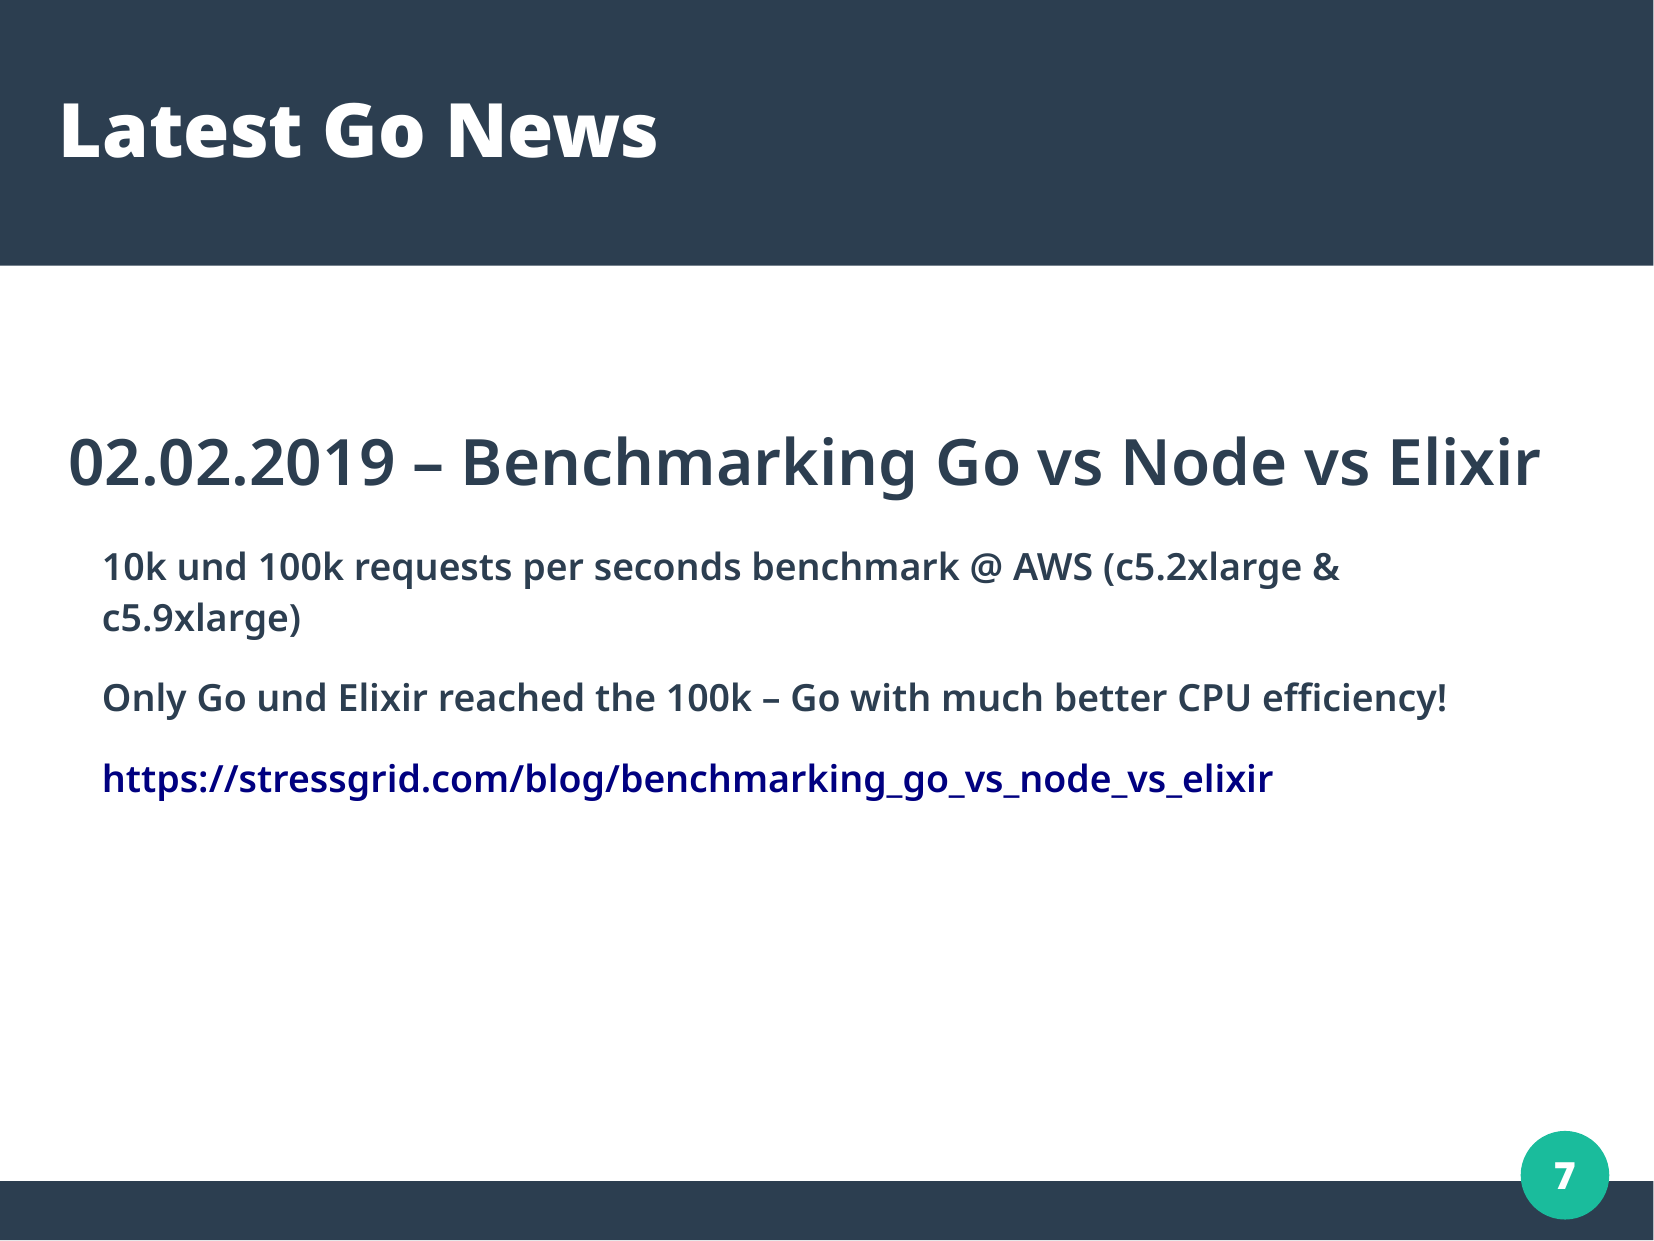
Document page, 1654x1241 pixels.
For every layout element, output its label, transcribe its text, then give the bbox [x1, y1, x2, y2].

list 02.02.2019 – Benchmarking Go vs Node vs Elixir [0, 301, 1548, 508]
list 10k und 100k requests per seconds benchmark @ AWS (c5.2xlarge & c5.9xlarge) Only Go und Elixir reached the 100k – Go with much better CPU efficiency! https://stressgrid.com/blog/benchmarking_go_vs_node_vs_elixir [30, 540, 1549, 1004]
title Latest Go News [59, 49, 1595, 207]
